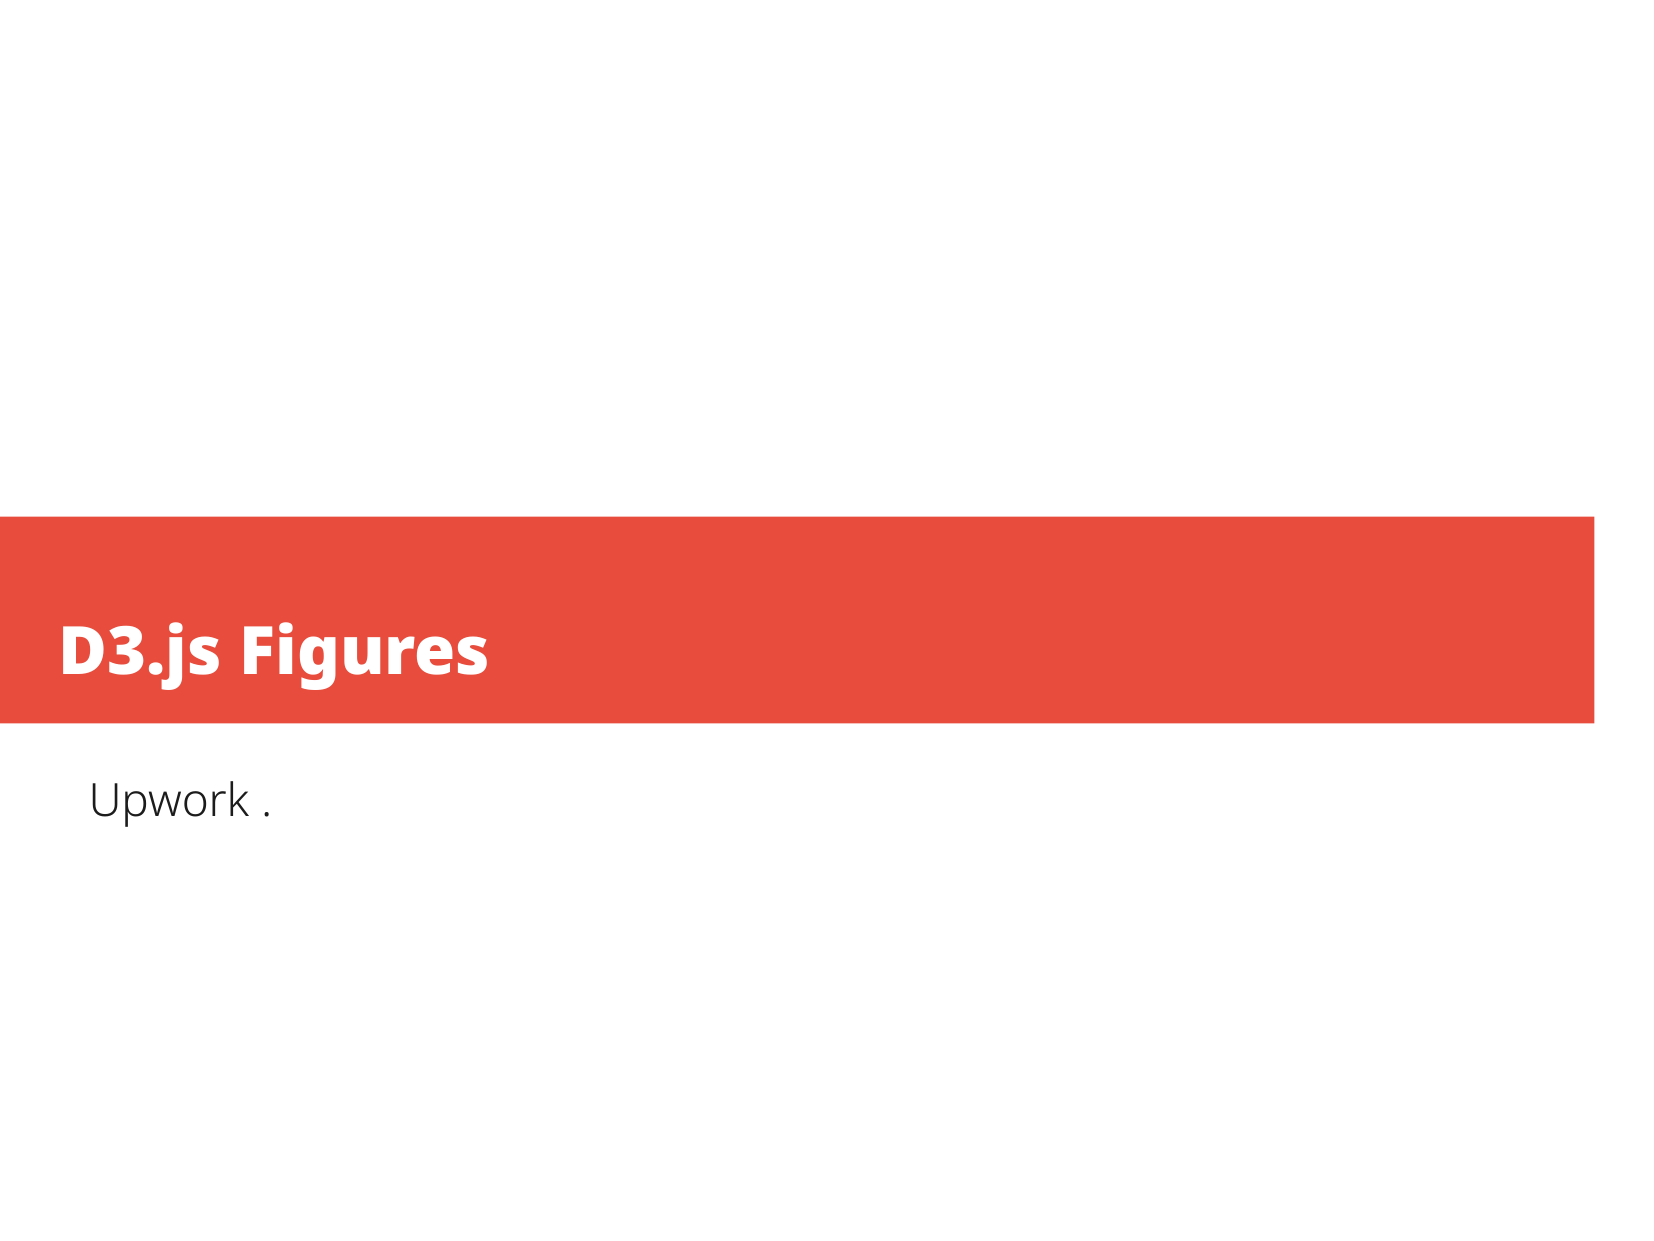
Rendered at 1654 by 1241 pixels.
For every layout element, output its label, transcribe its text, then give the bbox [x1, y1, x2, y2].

subtitle Upwork . [88, 767, 1595, 1182]
title D3.js Figures [59, 546, 1595, 694]
